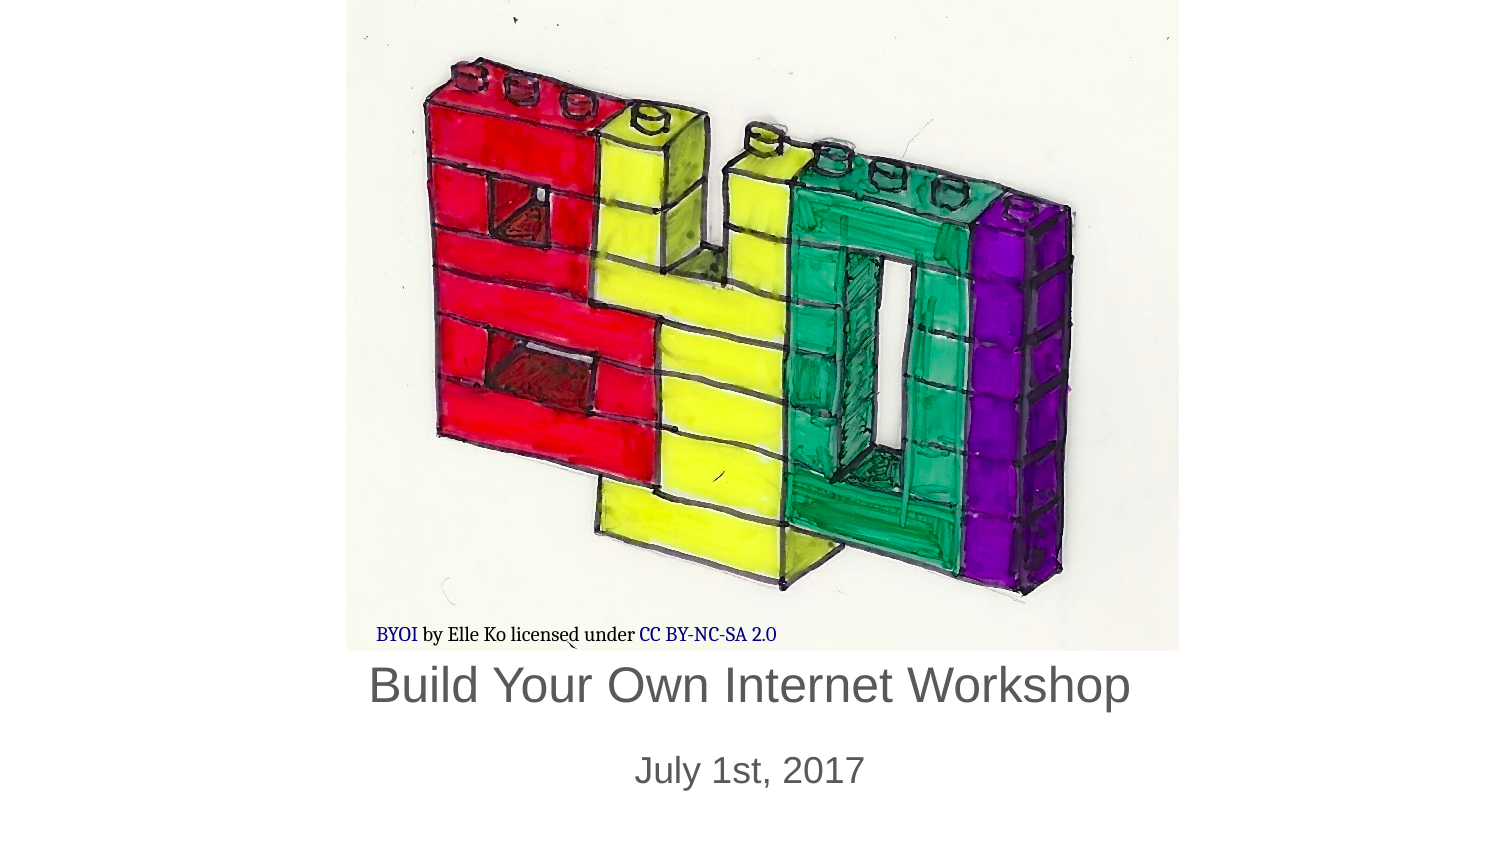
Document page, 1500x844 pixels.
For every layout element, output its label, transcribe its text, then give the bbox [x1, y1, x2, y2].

picture [346, 0, 1179, 651]
list Build Your Own Internet Workshop July 1st, 2017 [333, 637, 1167, 768]
text_box BYOI by Elle Ko licensed under CC BY-NC-SA 2.0 [361, 615, 1354, 674]
